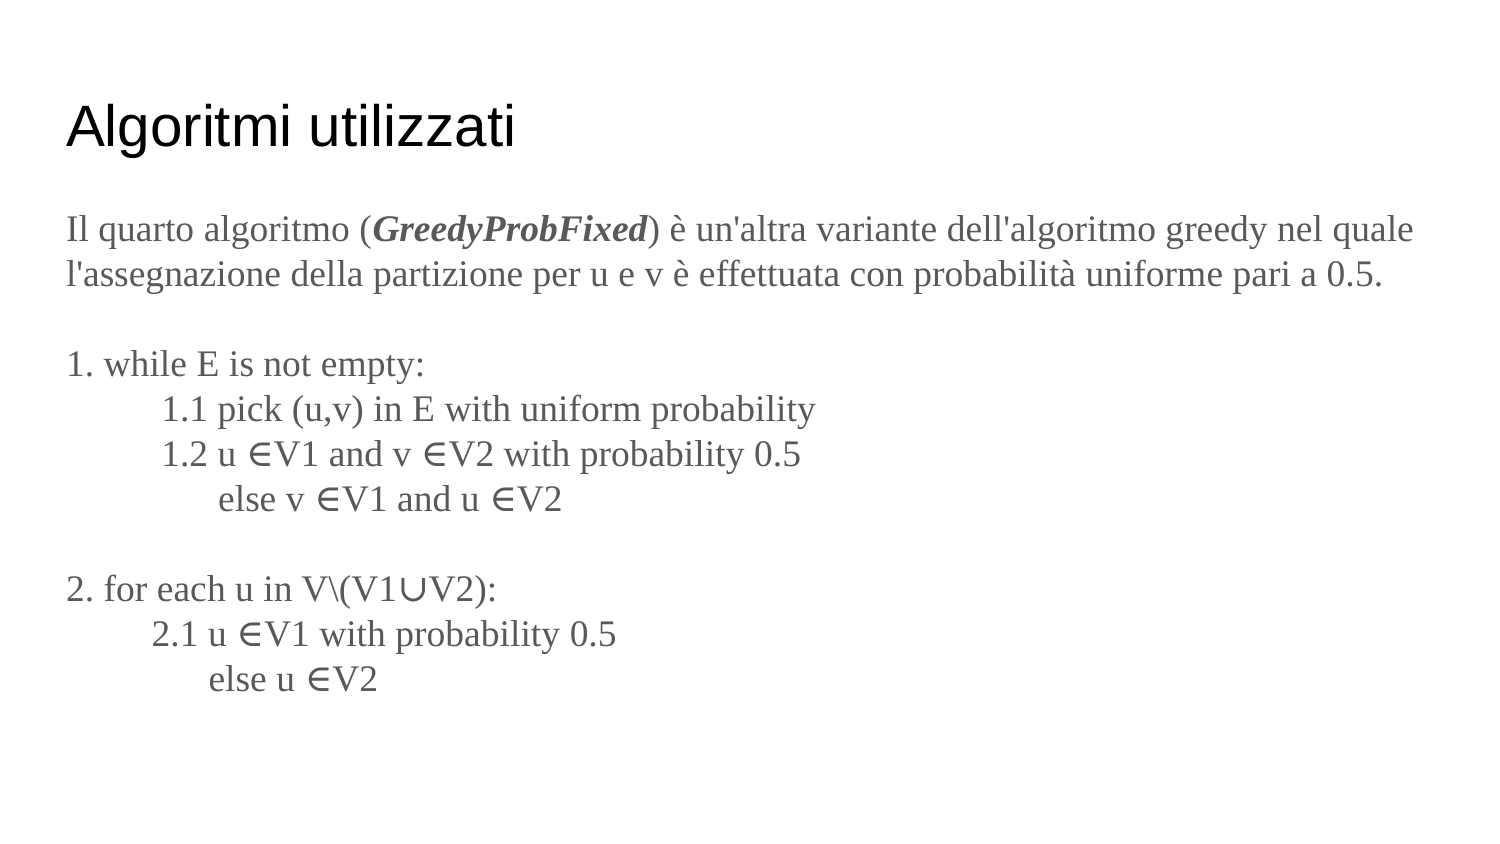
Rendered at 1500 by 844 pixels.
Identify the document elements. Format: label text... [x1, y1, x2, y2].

list Il quarto algoritmo (GreedyProbFixed) è un'altra variante dell'algoritmo greedy nel quale l'assegnazione della partizione per u e v è effettuata con probabilità uniforme pari a 0.5. 1. while E is not empty: 1.1 pick (u,v) in E with uniform probability 1.2 u ∈V1 and v ∈V2 with probability 0.5 else v ∈V1 and u ∈V2 2. for each u in V\(V1∪V2): 2.1 u ∈V1 with probability 0.5 else u ∈V2 [51, 189, 1449, 750]
title Algoritmi utilizzati [51, 72, 1449, 167]
